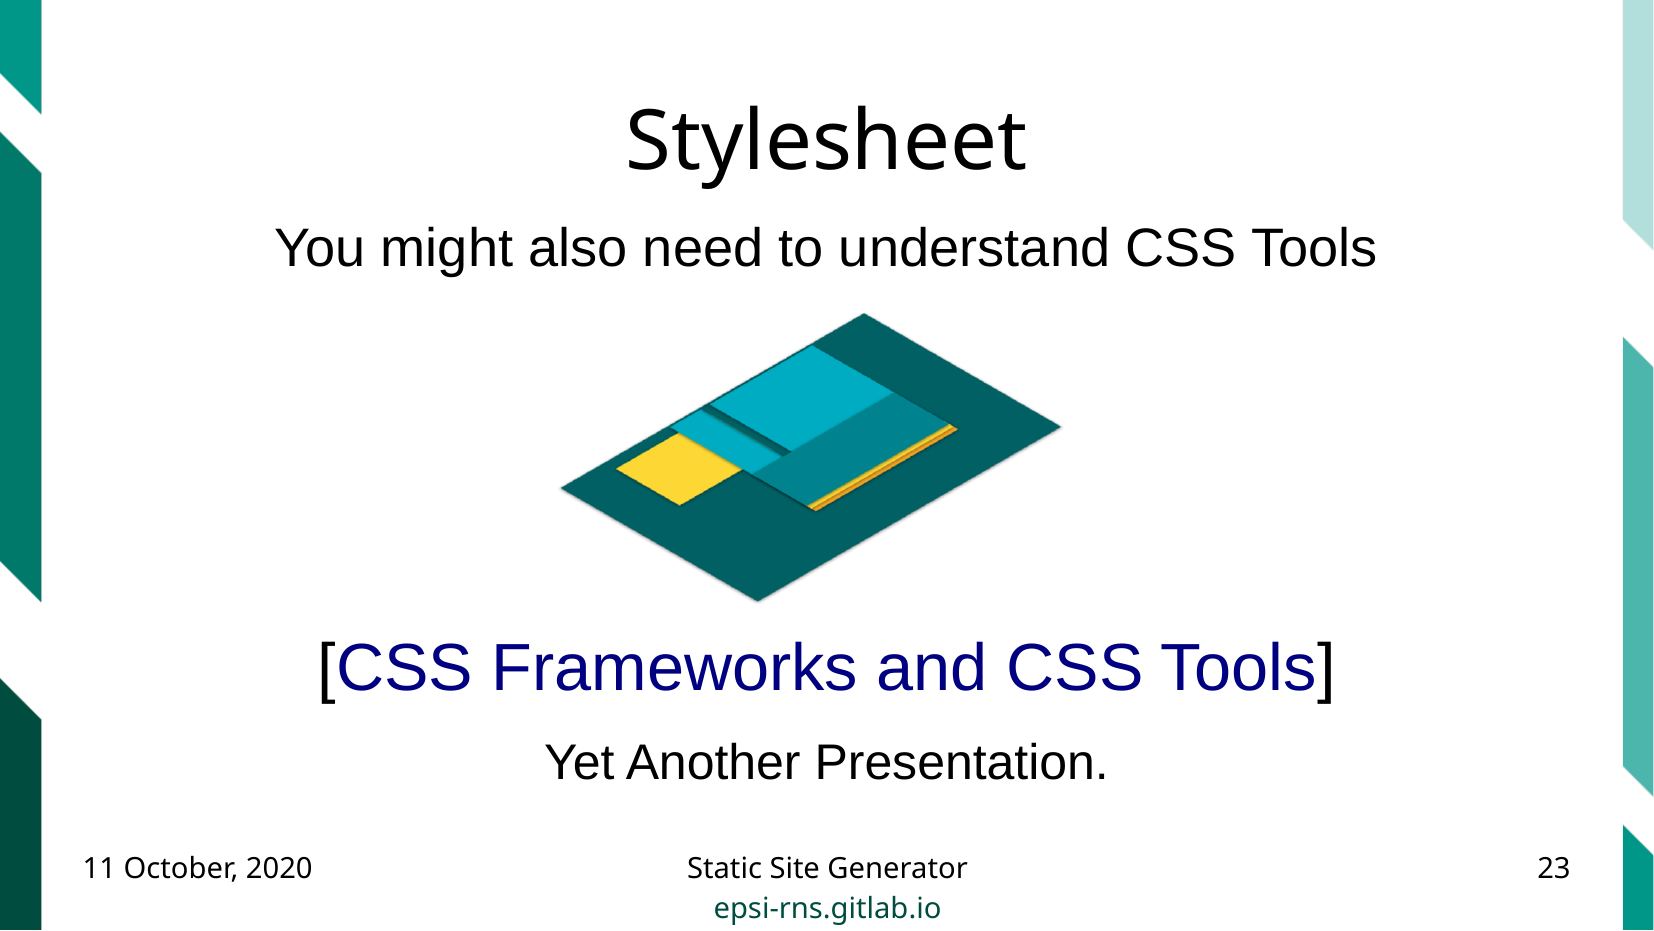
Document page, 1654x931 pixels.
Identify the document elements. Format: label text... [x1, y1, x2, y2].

list You might also need to understand CSS Tools [82, 217, 1571, 316]
list [CSS Frameworks and CSS Tools] Yet Another Presentation. [82, 630, 1571, 802]
picture [0, 0, 1654, 930]
title Stylesheet [82, 59, 1571, 216]
